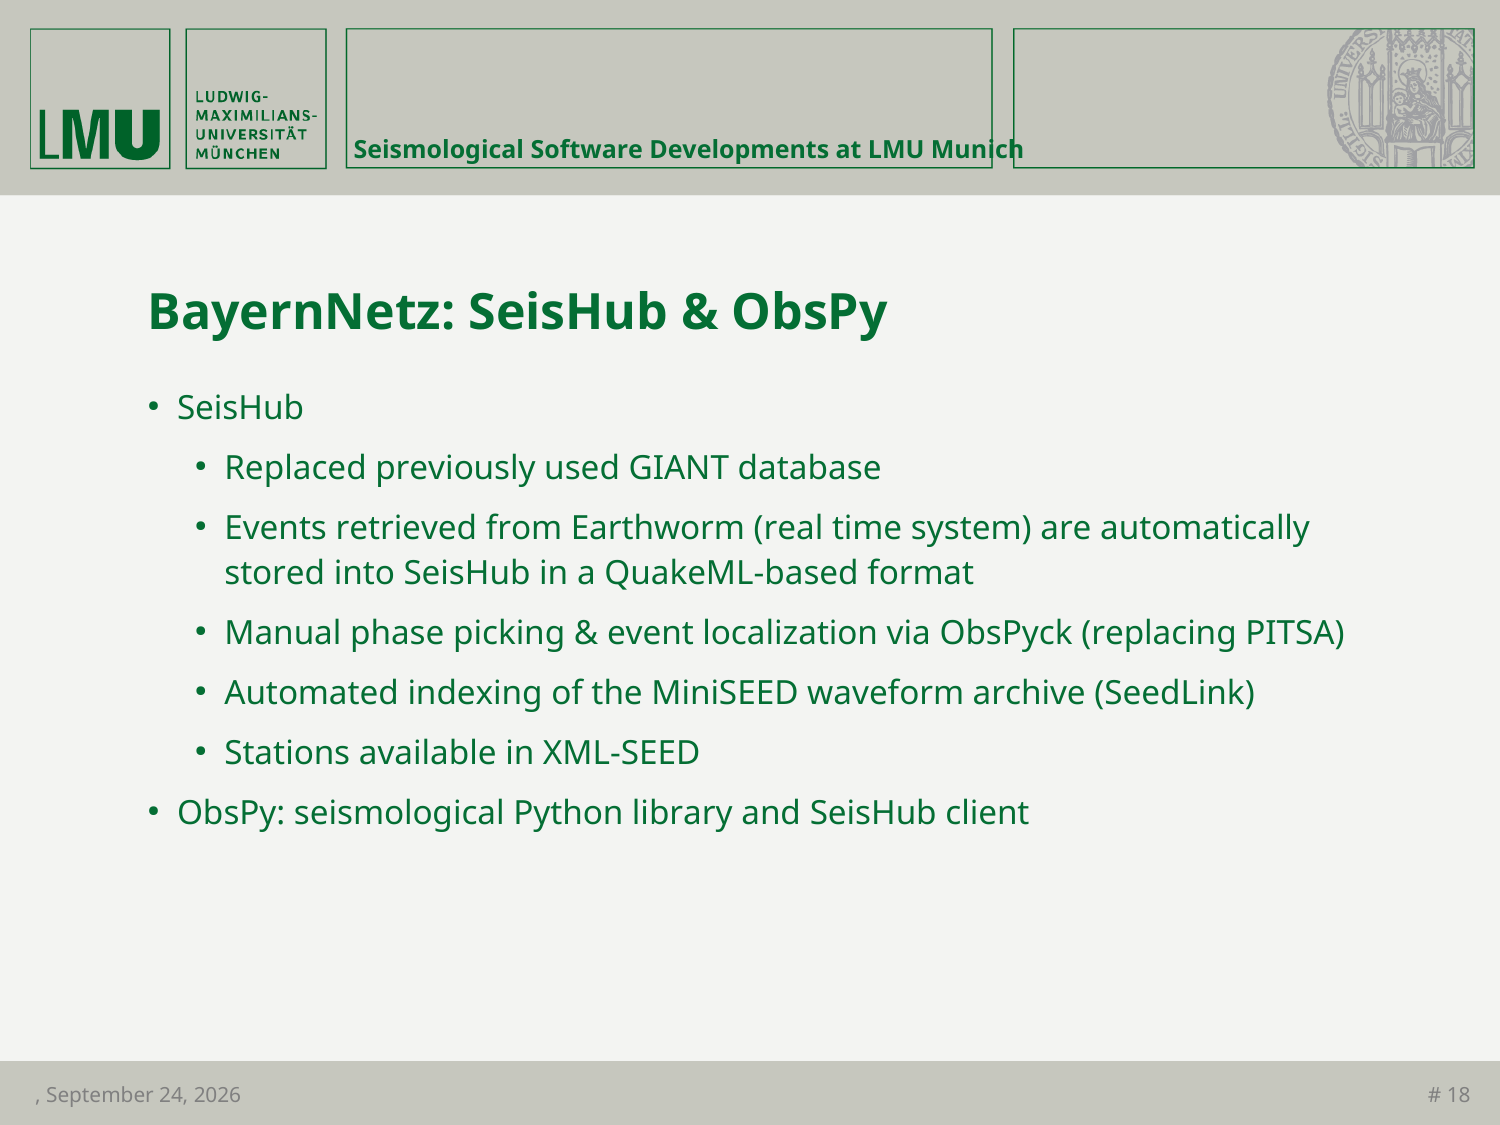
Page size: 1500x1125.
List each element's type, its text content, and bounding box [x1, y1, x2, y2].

list SeisHub Replaced previously used GIANT database Events retrieved from Earthworm (real time system) are automatically stored into SeisHub in a QuakeML-based format Manual phase picking & event localization via ObsPyck (replacing PITSA) Automated indexing of the MiniSEED waveform archive (SeedLink) Stations available in XML-SEED ObsPy: seismological Python library and SeisHub client [147, 383, 1359, 990]
title BayernNetz: SeisHub & ObsPy [147, 265, 1359, 355]
picture [0, 0, 1500, 1125]
